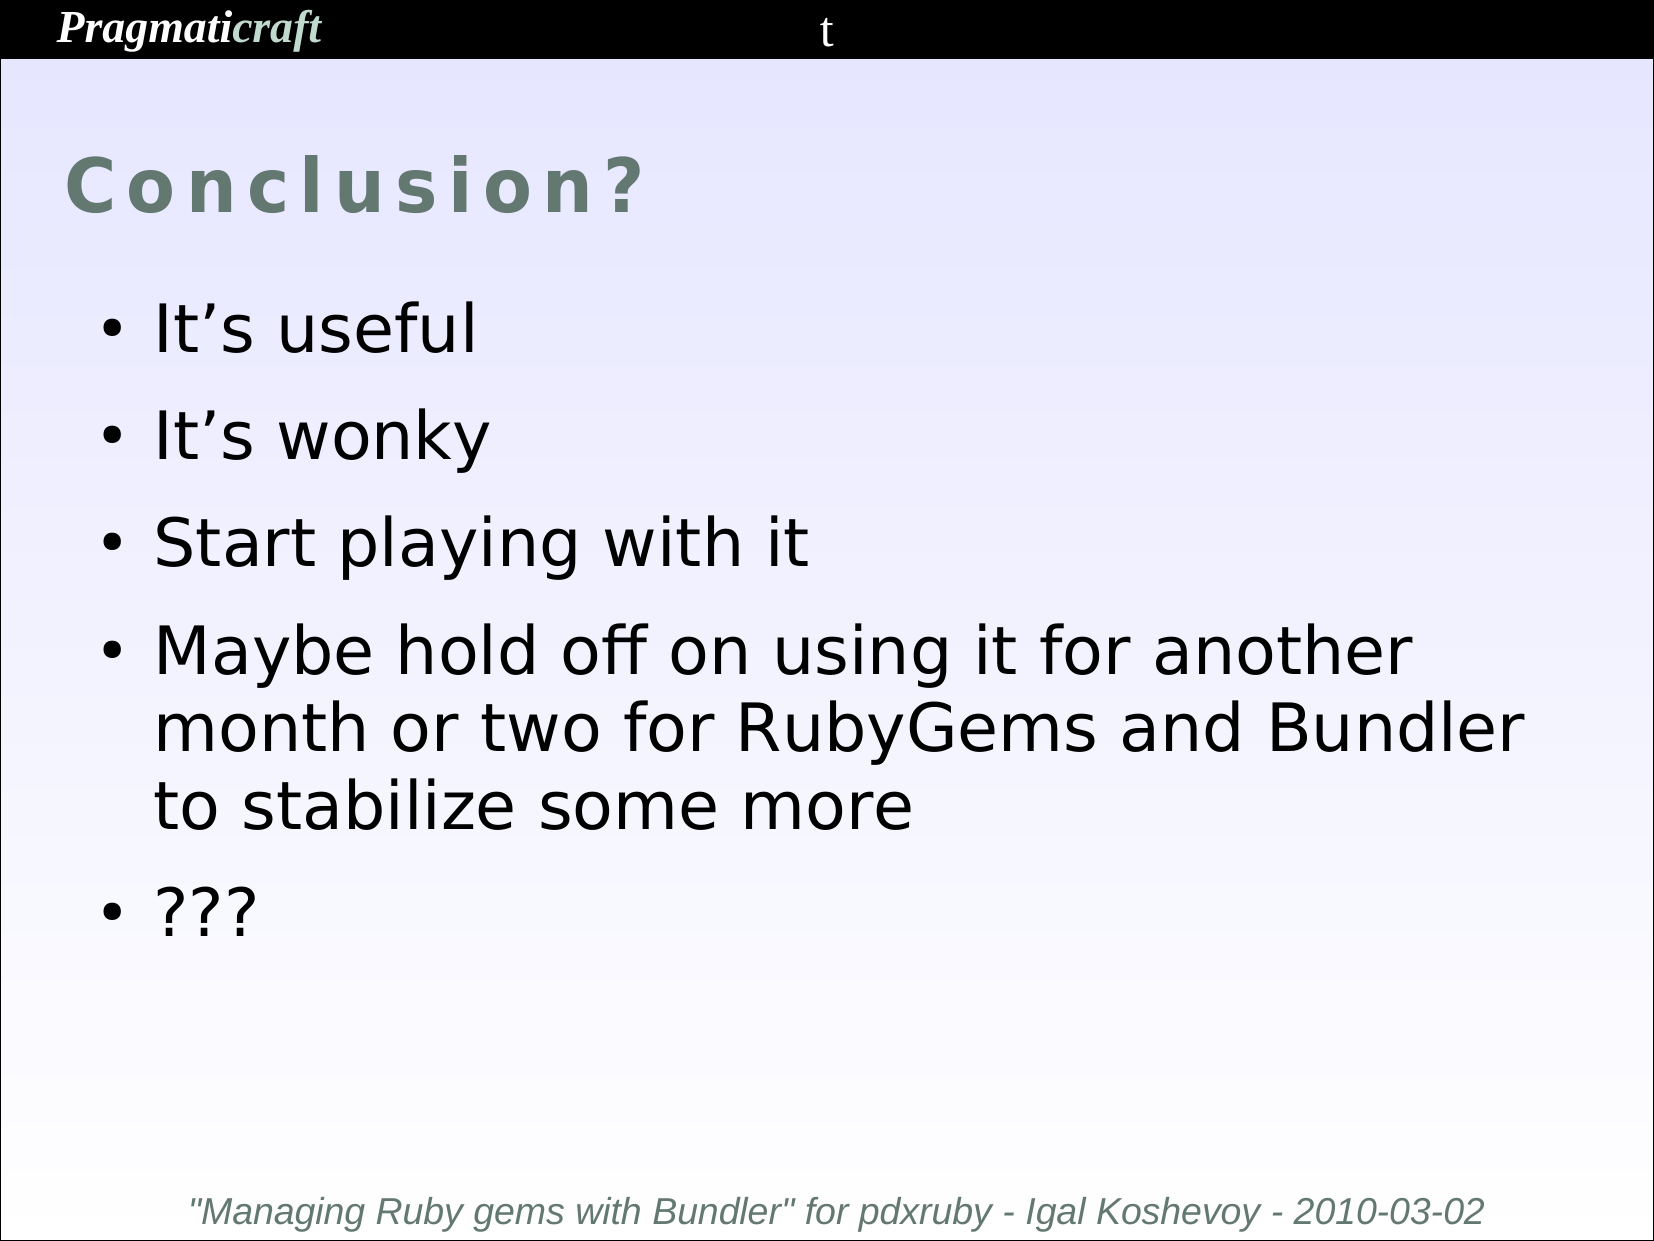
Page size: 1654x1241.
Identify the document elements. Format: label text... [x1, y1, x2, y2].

list It’s useful It’s wonky Start playing with it Maybe hold off on using it for another month or two for RubyGems and Bundler to stabilize some more ??? [82, 290, 1571, 1094]
title Conclusion? [64, 119, 1587, 254]
